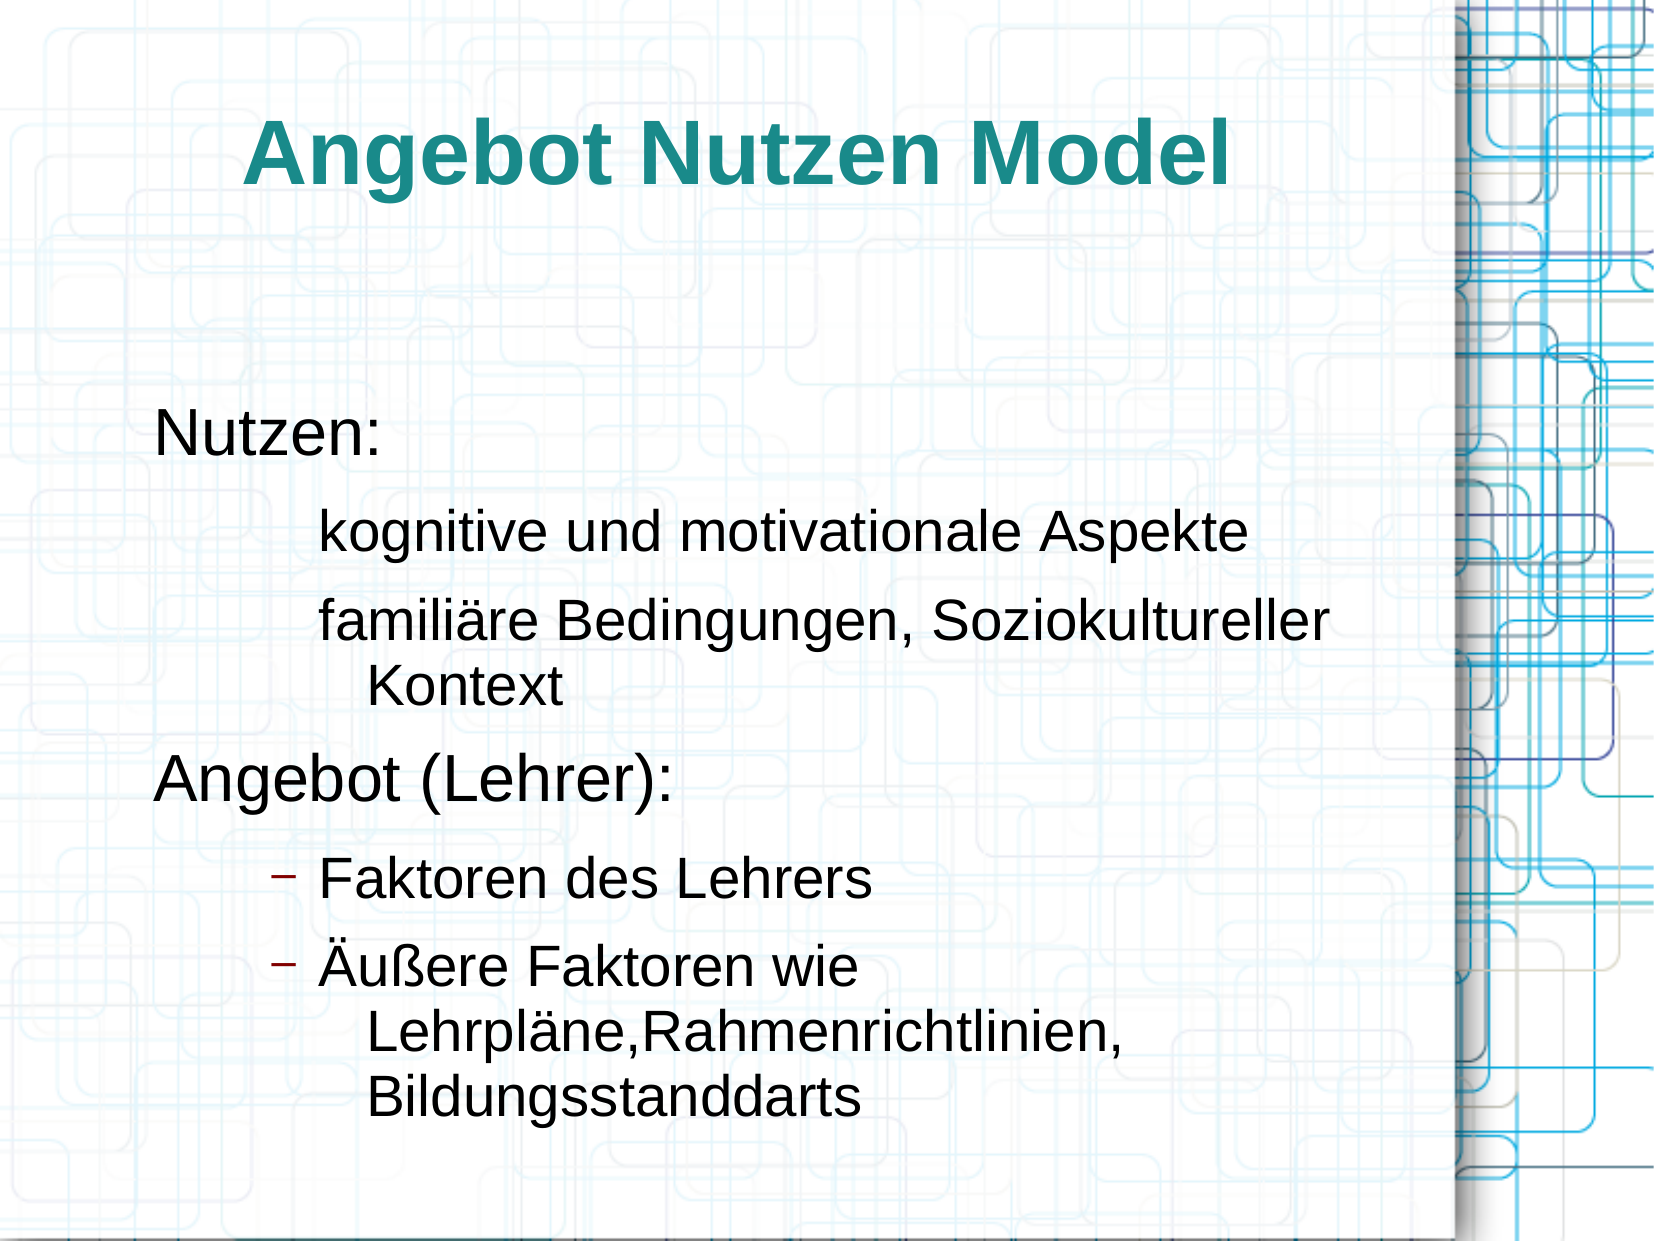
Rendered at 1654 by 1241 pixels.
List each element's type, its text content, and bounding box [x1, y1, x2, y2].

picture [0, 0, 1654, 1241]
list Nutzen: kognitive und motivationale Aspekte familiäre Bedingungen, Soziokultureller Kontext Angebot (Lehrer): Faktoren des Lehrers Äußere Faktoren wie Lehrpläne,Rahmenrichtlinien, Bildungsstanddarts [82, 290, 1418, 1216]
title Angebot Nutzen Model [59, 49, 1418, 257]
